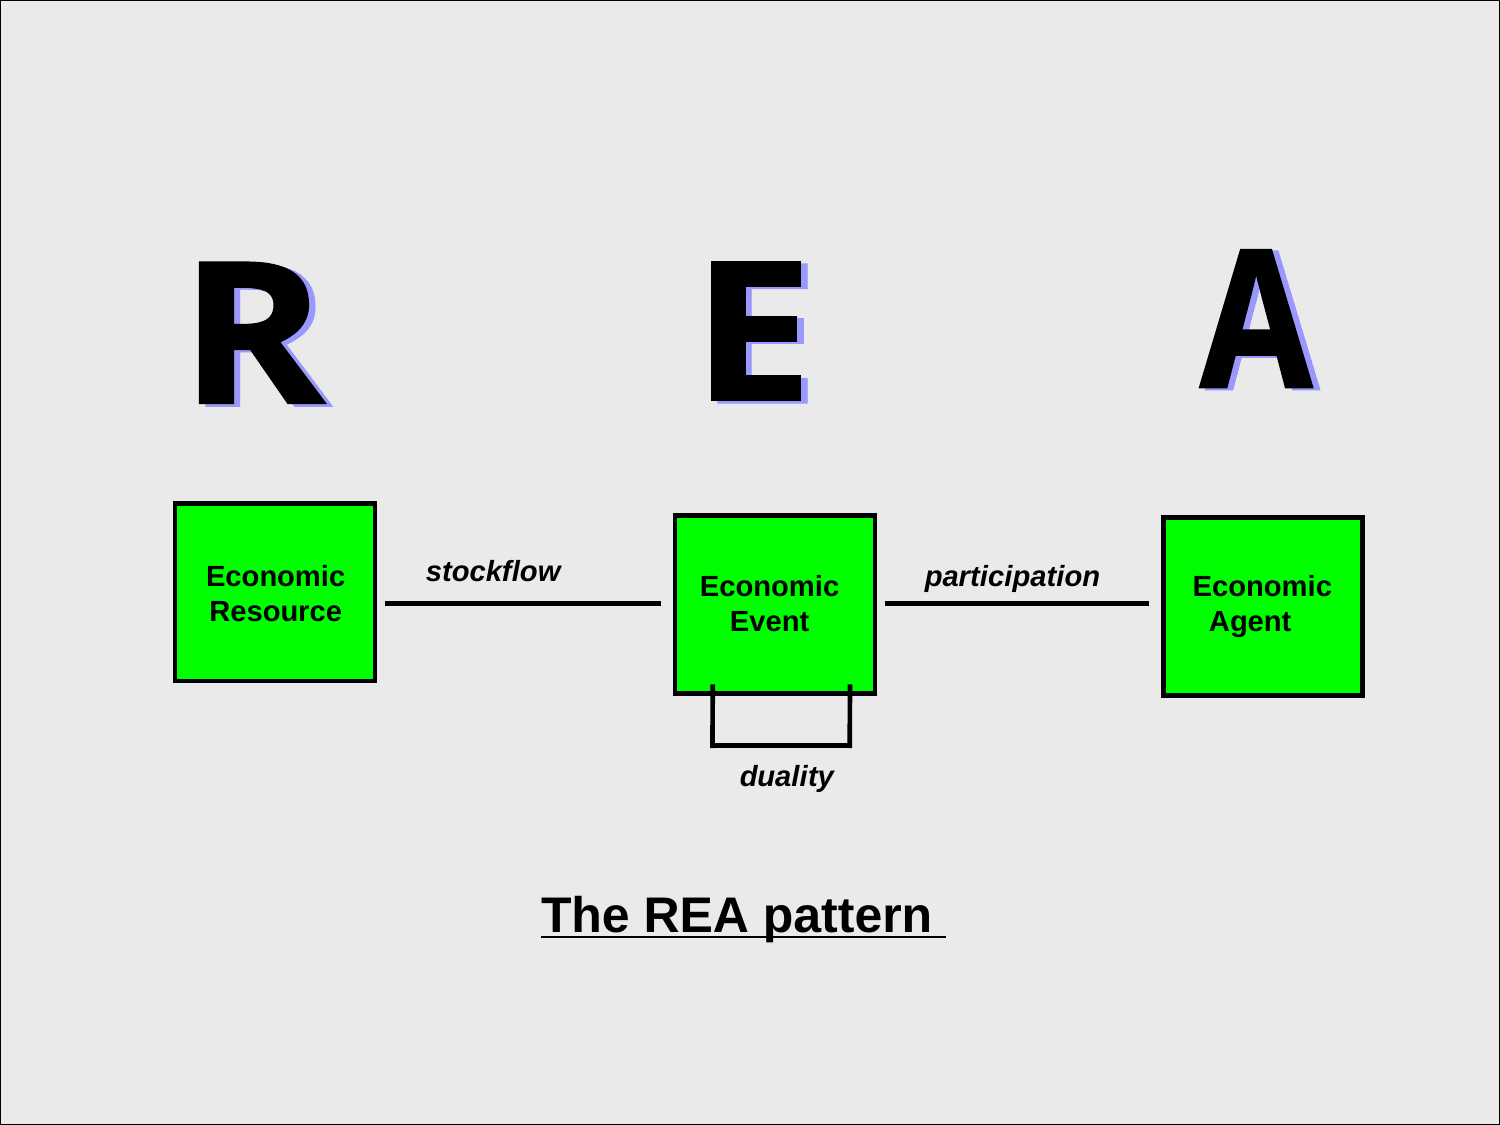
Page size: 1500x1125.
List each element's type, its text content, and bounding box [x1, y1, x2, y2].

text_box duality [724, 749, 868, 800]
text_box The REA pattern [24, 874, 1463, 951]
text_box E [712, 262, 800, 400]
text_box Economic Agent [1162, 559, 1363, 645]
text_box participation [910, 549, 1125, 600]
text_box Economic Resource [187, 549, 365, 635]
text_box Economic Event [674, 559, 865, 645]
text_box R [200, 262, 325, 403]
text_box A [1199, 249, 1313, 388]
text_box stockflow [411, 544, 626, 595]
text_box [0, 0, 1500, 1125]
